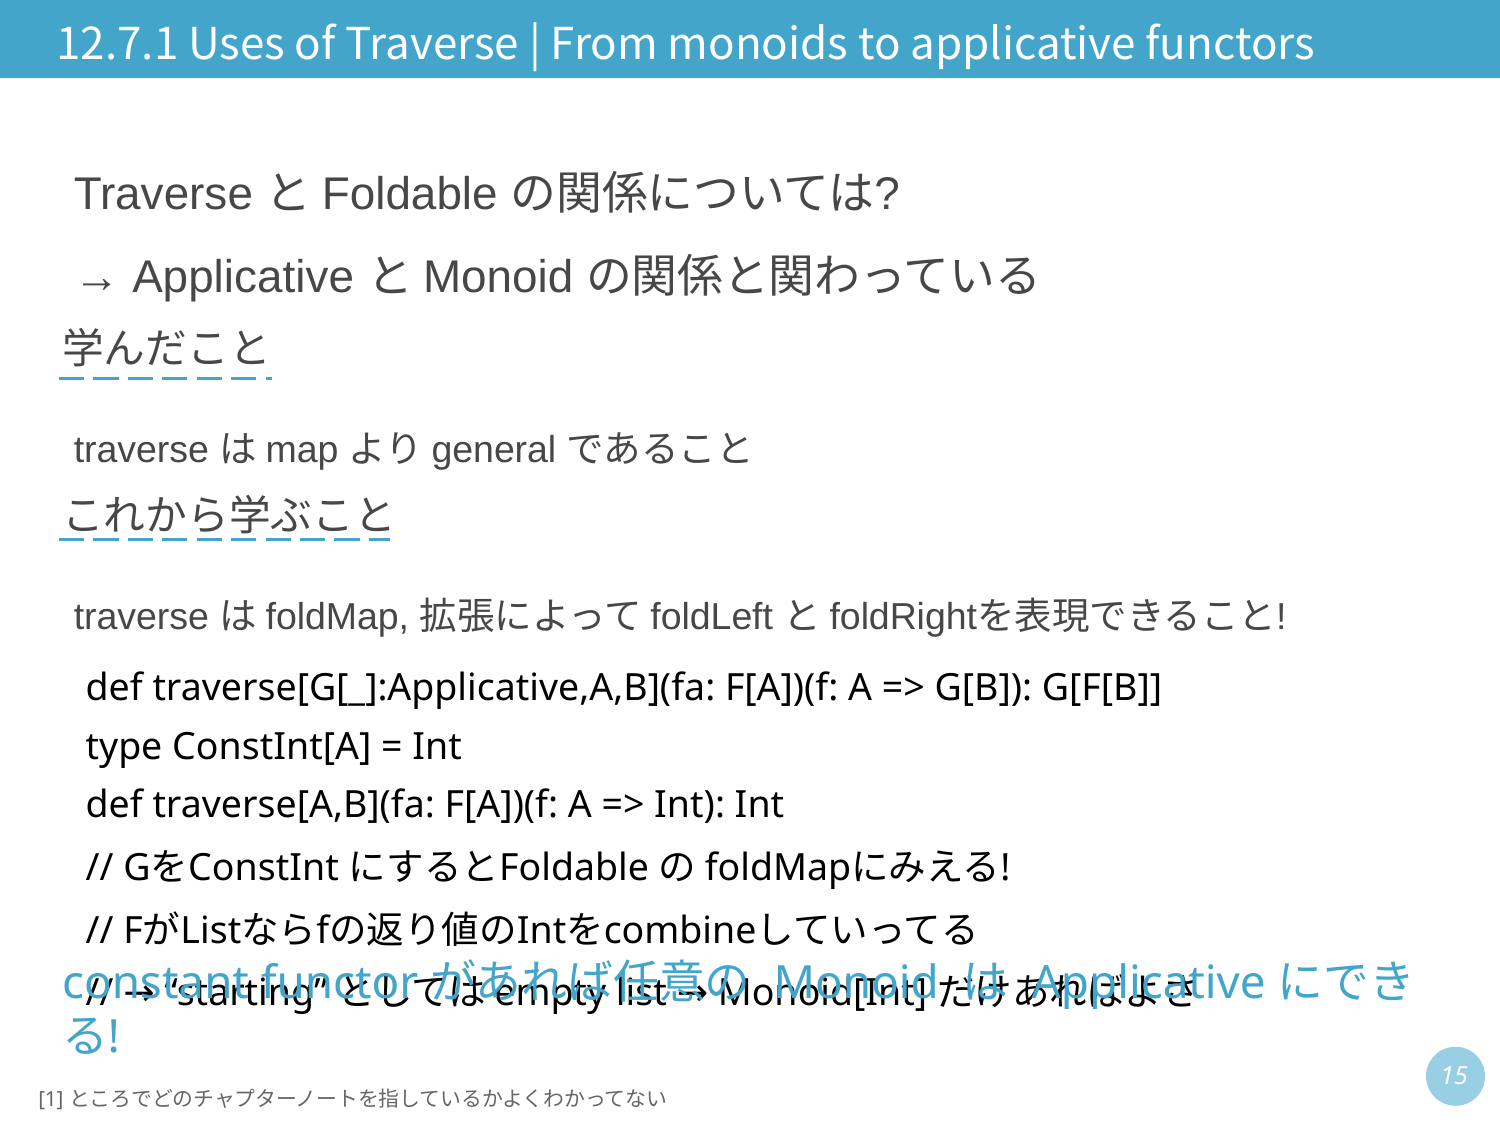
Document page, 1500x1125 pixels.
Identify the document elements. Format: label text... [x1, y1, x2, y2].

text_box def traverse[G[_]:Applicative,A,B](fa: F[A])(f: A => G[B]): G[F[B]] type ConstInt[A] = Int def traverse[A,B](fa: F[A])(f: A => Int): Int // GをConstInt にするとFoldable の foldMapにみえる! // FがListならfの返り値のIntをcombineしていってる // → “starting” としては empty list → Monoid[Int] だけあればよさ [70, 645, 1418, 926]
text_box Traverse と Foldable の関係については? → Applicative と Monoid の関係と関わっている [59, 129, 1418, 309]
text_box [1] ところでどのチャプターノートを指しているかよくわかってない [23, 1074, 1264, 1113]
text_box constant functor があれば任意の Monoid は Applicative にできる! [47, 944, 1465, 1070]
title 12.7.1 Uses of Traverse | From monoids to applicative functors [41, 7, 1392, 76]
text_box traverse は map より general であること [59, 394, 1418, 478]
slide_number <number> [1424, 1046, 1484, 1107]
text_box traverse は foldMap, 拡張によって foldLeft と foldRightを表現できること! [59, 562, 1418, 645]
text_box 学んだこと [47, 307, 1406, 380]
text_box これから学ぶこと [47, 474, 1406, 547]
